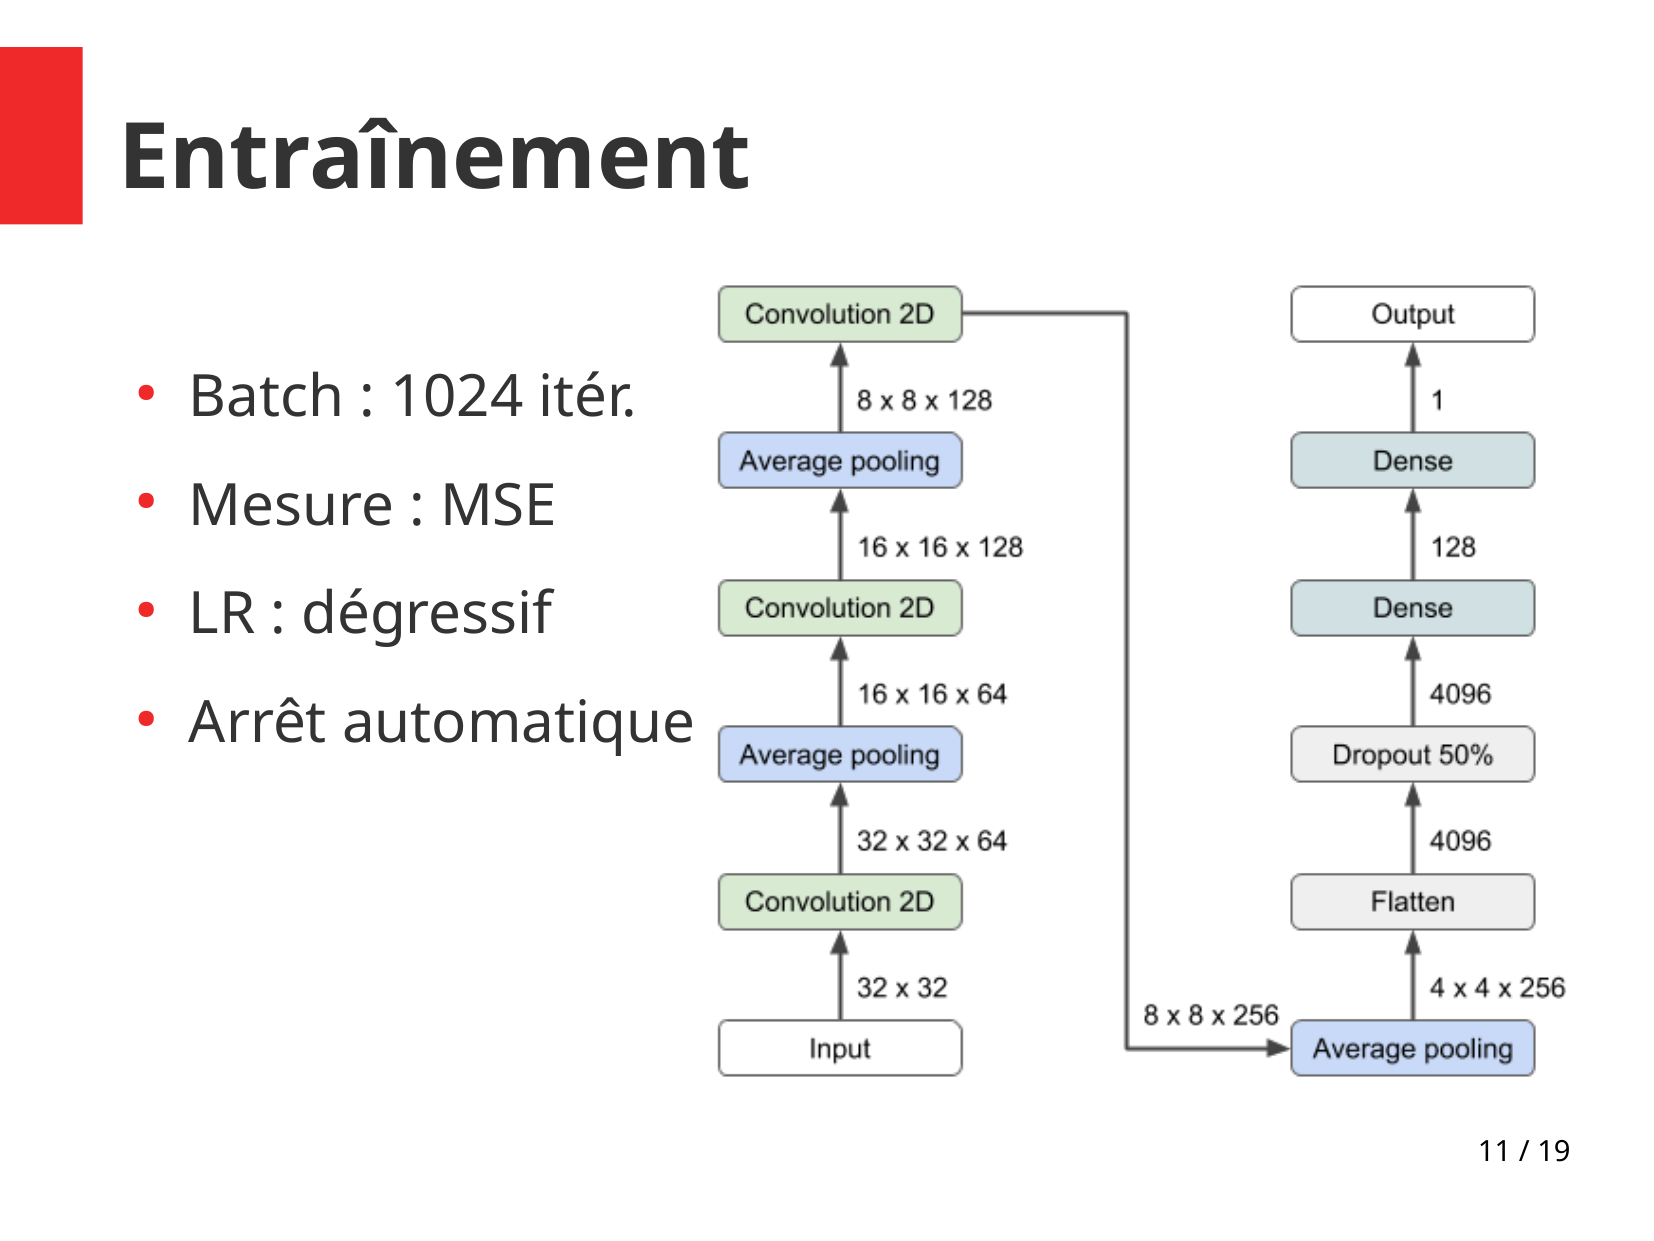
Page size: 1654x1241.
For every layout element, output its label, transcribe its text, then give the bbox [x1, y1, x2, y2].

title Entraînement [118, 49, 330, 257]
picture [330, 0, 1654, 1217]
list Batch : 1024 itér. Mesure : MSE LR : dégressif Arrêt automatique [118, 354, 330, 1074]
